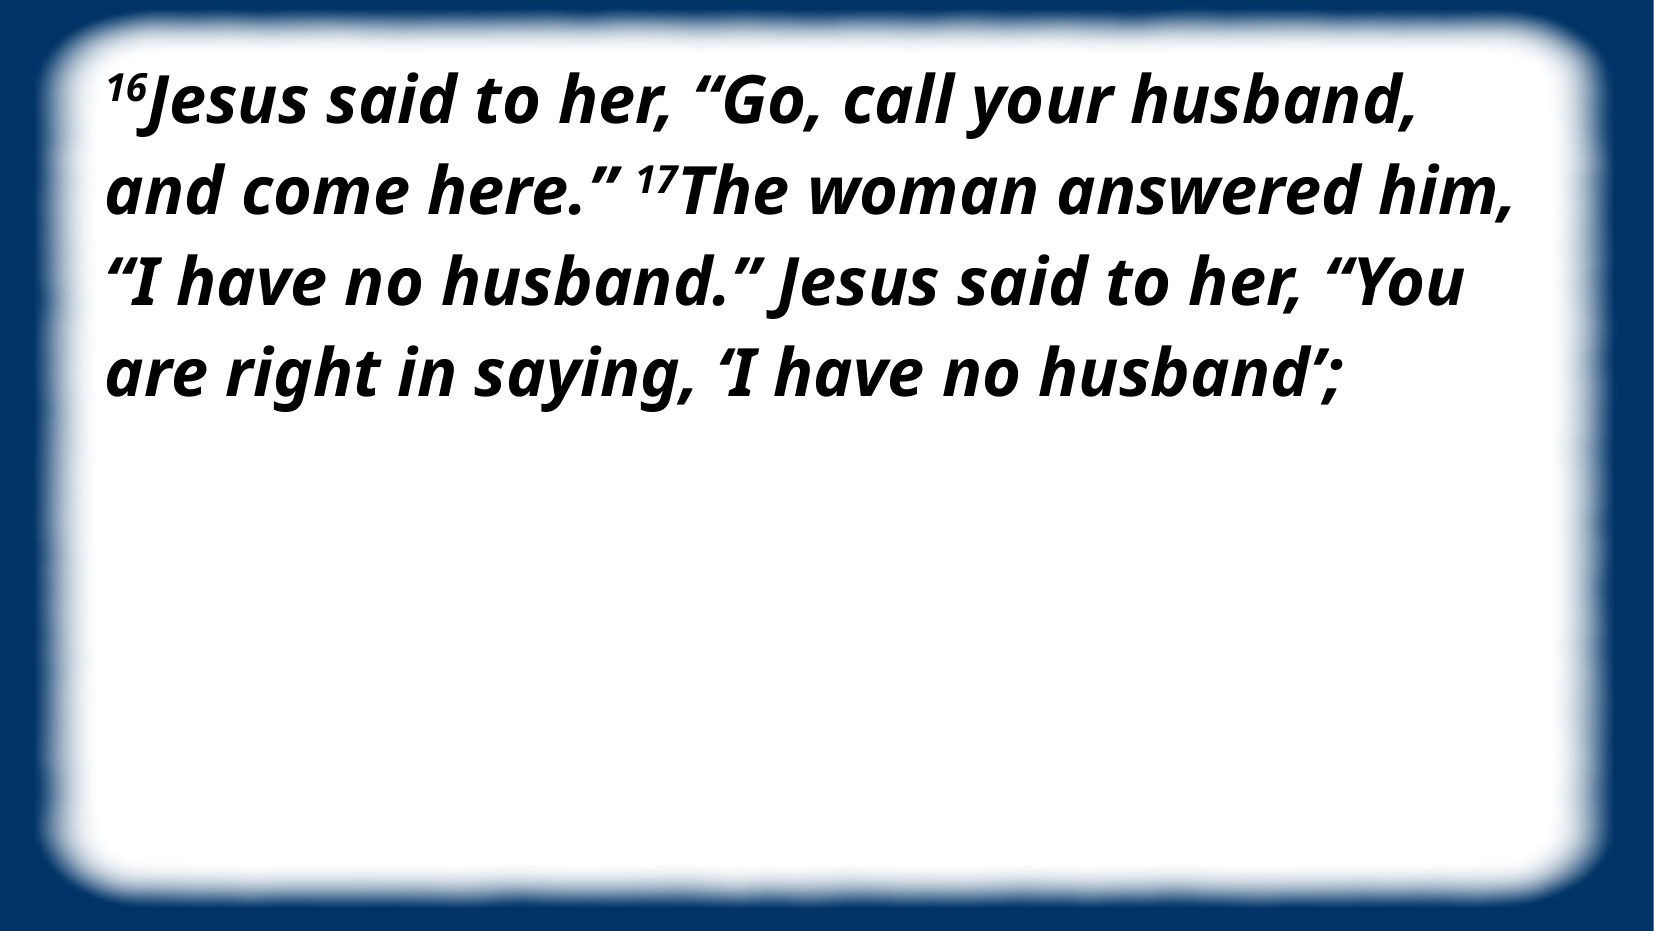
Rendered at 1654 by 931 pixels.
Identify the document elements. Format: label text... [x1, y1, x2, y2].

picture [0, 0, 1654, 931]
text_box 16Jesus said to her, “Go, call your husband, and come here.” 17The woman answered him, “I have no husband.” Jesus said to her, “You are right in saying, ‘I have no husband’; [90, 45, 1561, 421]
